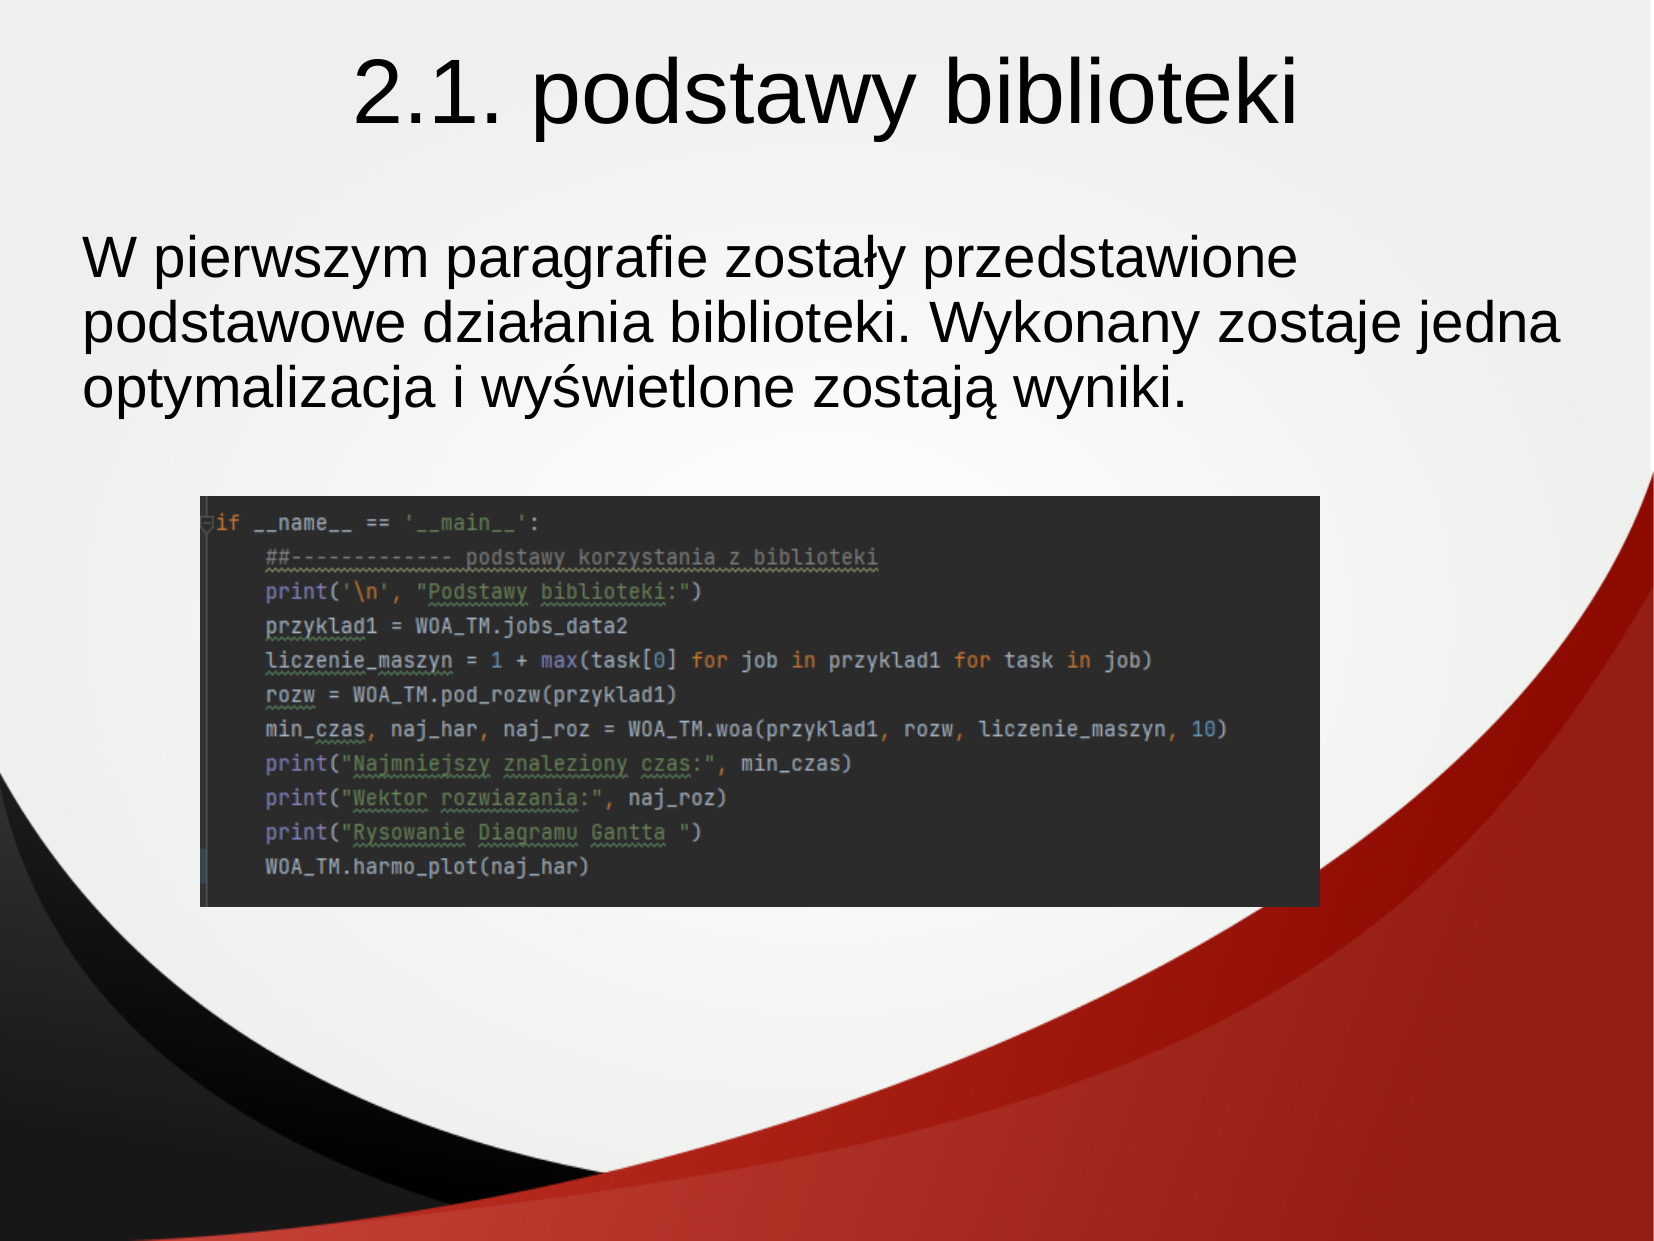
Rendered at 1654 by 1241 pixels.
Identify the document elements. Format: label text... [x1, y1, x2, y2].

picture [0, 0, 1654, 1241]
list W pierwszym paragrafie zostały przedstawione podstawowe działania biblioteki. Wykonany zostaje jedna optymalizacja i wyświetlone zostają wyniki. [82, 224, 1583, 886]
title 2.1. podstawy biblioteki [82, 0, 1571, 196]
